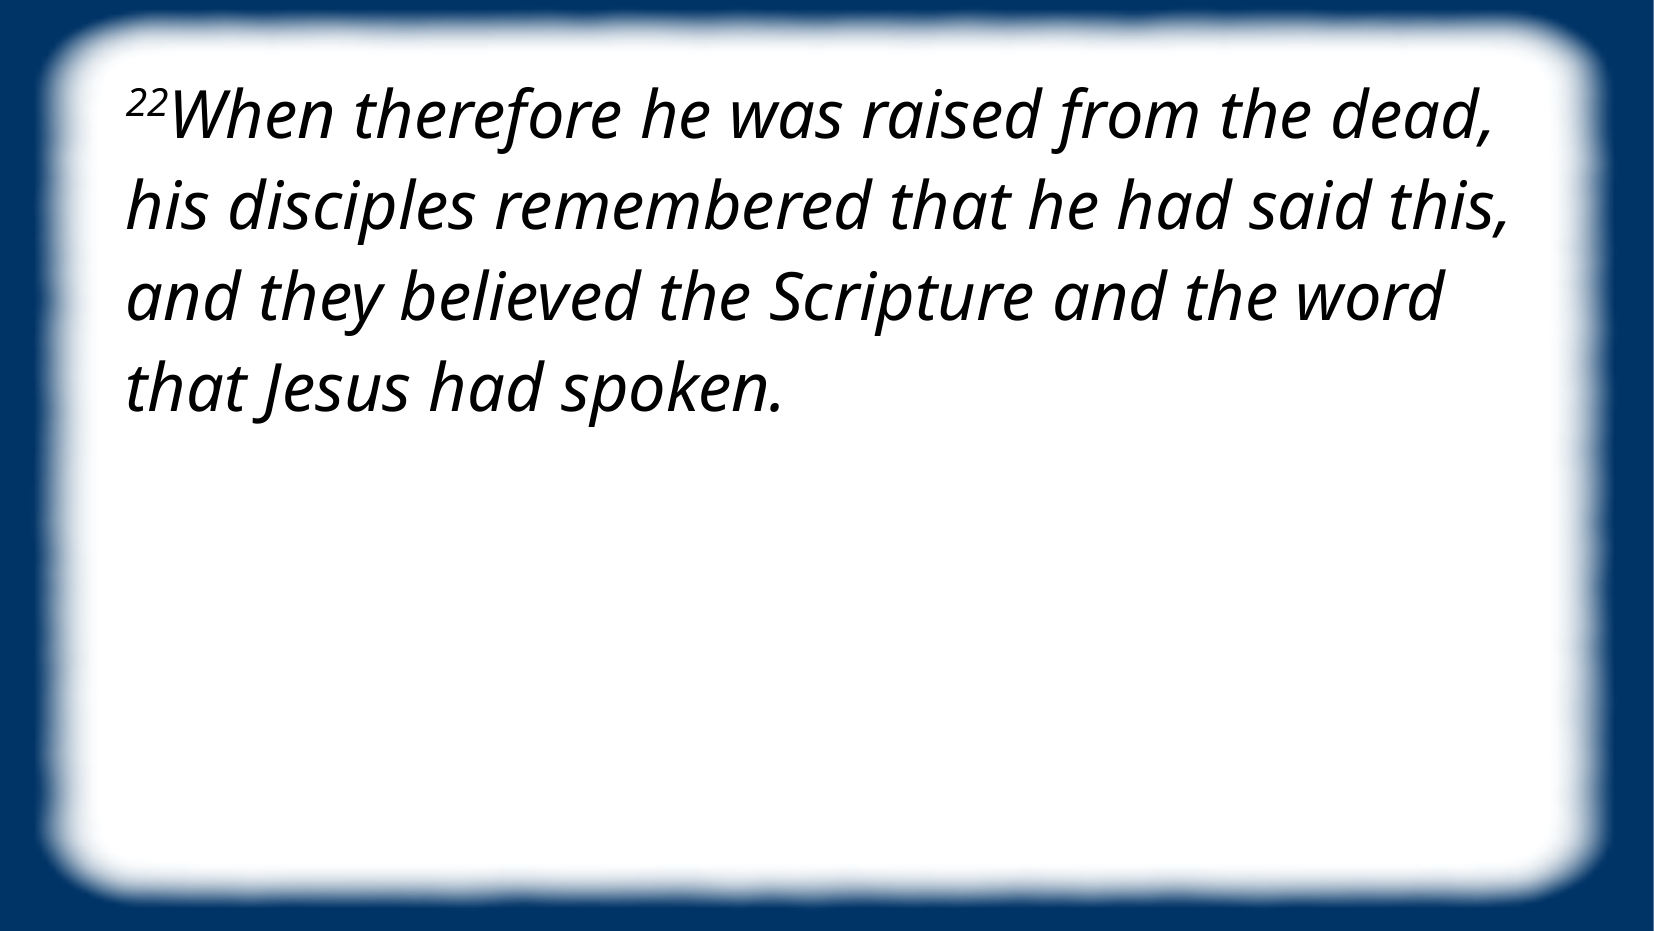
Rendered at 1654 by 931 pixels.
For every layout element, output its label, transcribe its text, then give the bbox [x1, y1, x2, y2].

picture [0, 0, 1654, 931]
text_box 22When therefore he was raised from the dead, his disciples remembered that he had said this, and they believed the Scripture and the word that Jesus had spoken. [111, 60, 1552, 436]
